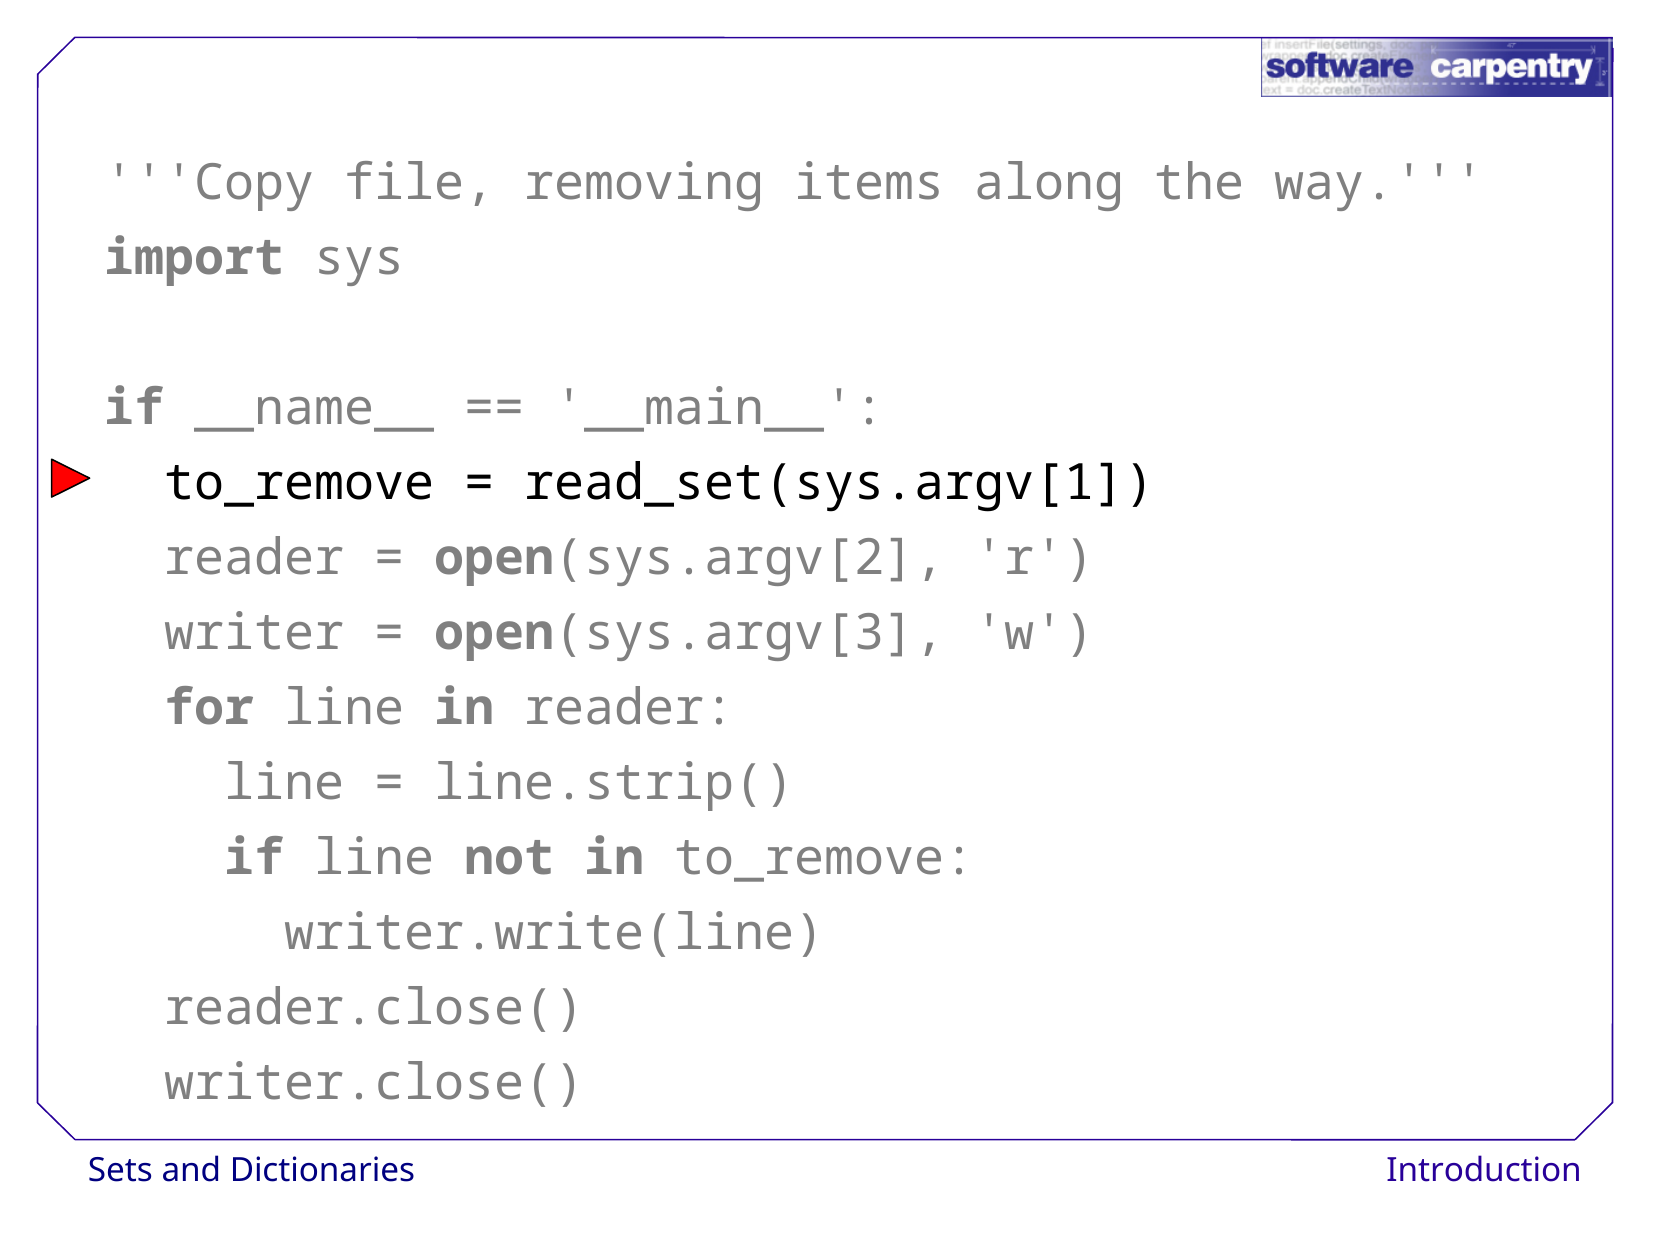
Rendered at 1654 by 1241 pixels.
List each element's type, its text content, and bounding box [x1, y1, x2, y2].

text_box [51, 459, 90, 498]
text_box '''Copy file, removing items along the way.''' import sys if __name__ == '__main__': to_remove = read_set(sys.argv[1]) reader = open(sys.argv[2], 'r') writer = open(sys.argv[3], 'w') for line in reader: line = line.strip() if line not in to_remove: writer.write(line) reader.close() writer.close() [89, 126, 1512, 1046]
picture [1261, 39, 1613, 97]
